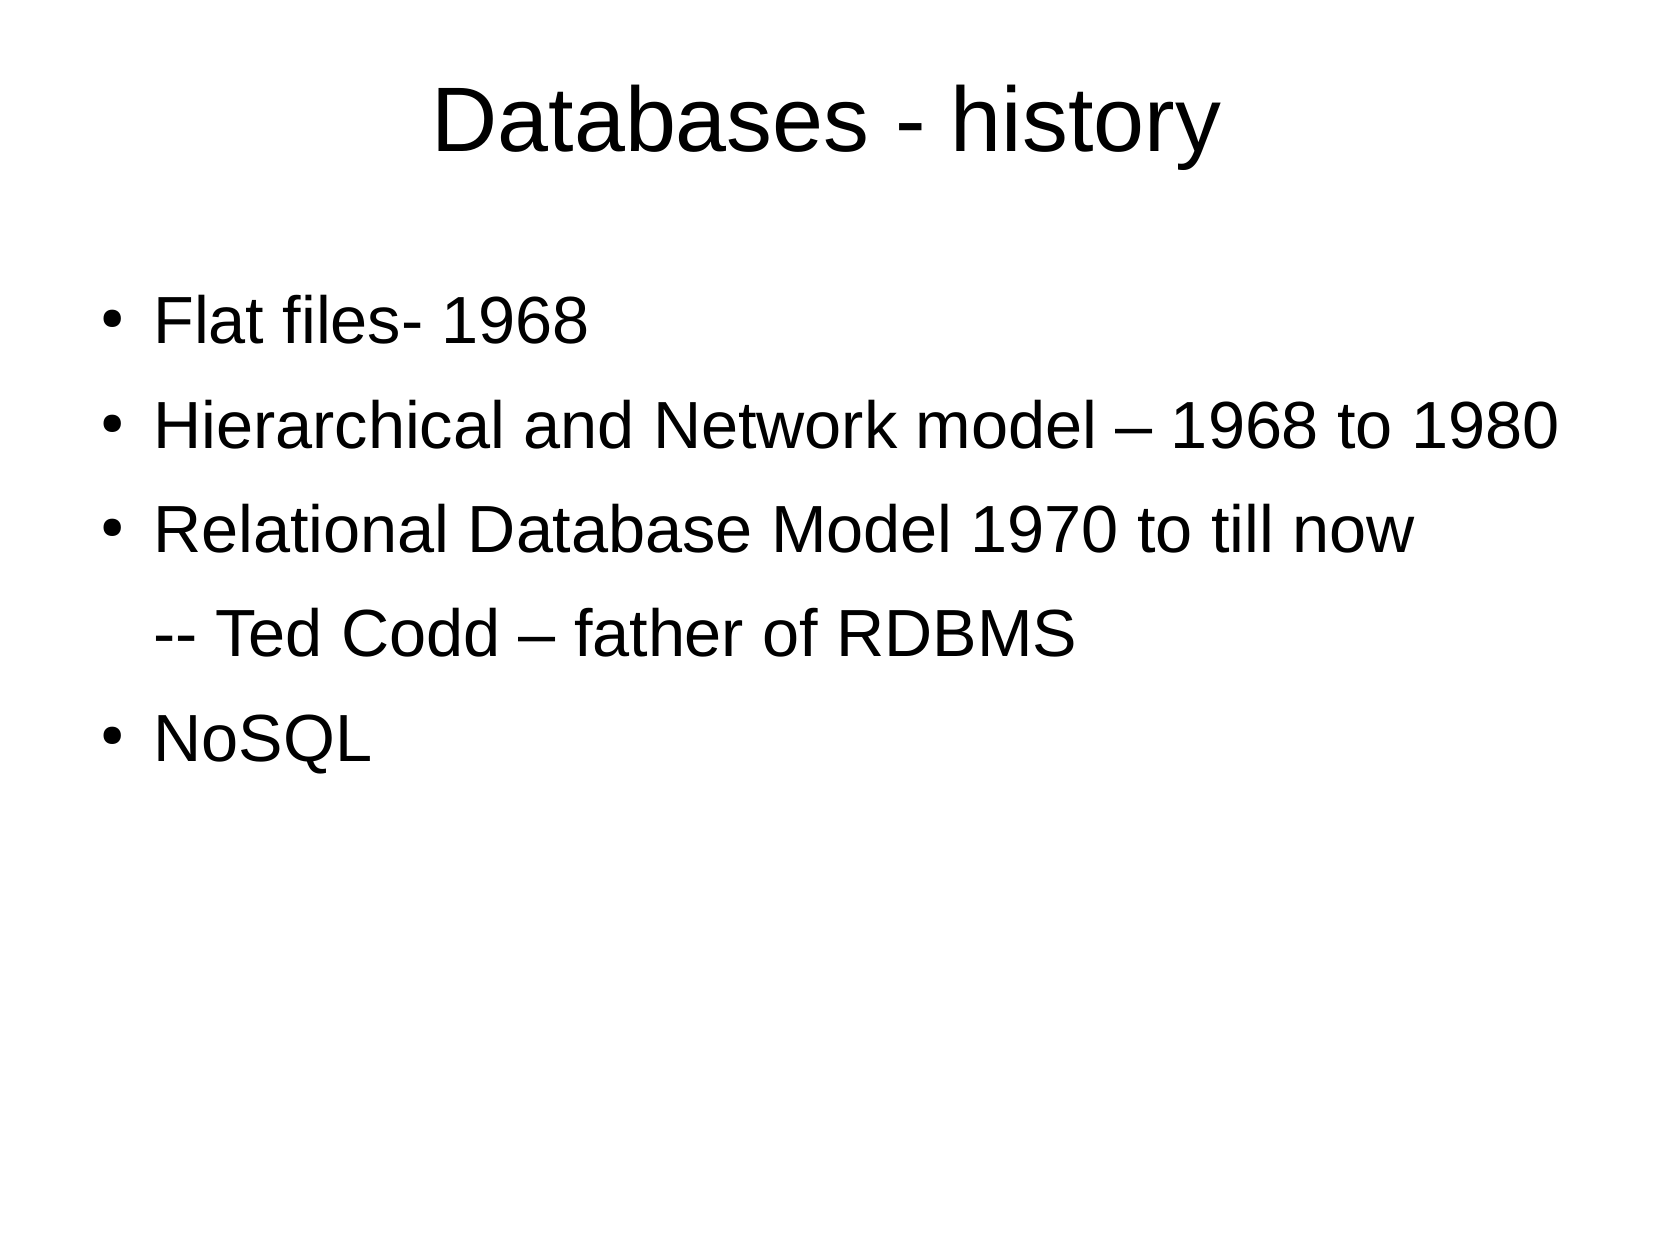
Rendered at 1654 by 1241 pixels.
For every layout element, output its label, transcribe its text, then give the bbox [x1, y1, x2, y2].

list Flat files- 1968 Hierarchical and Network model – 1968 to 1980 Relational Database Model 1970 to till now -- Ted Codd – father of RDBMS NoSQL [82, 283, 1571, 1086]
title Databases - history [82, 59, 1571, 283]
